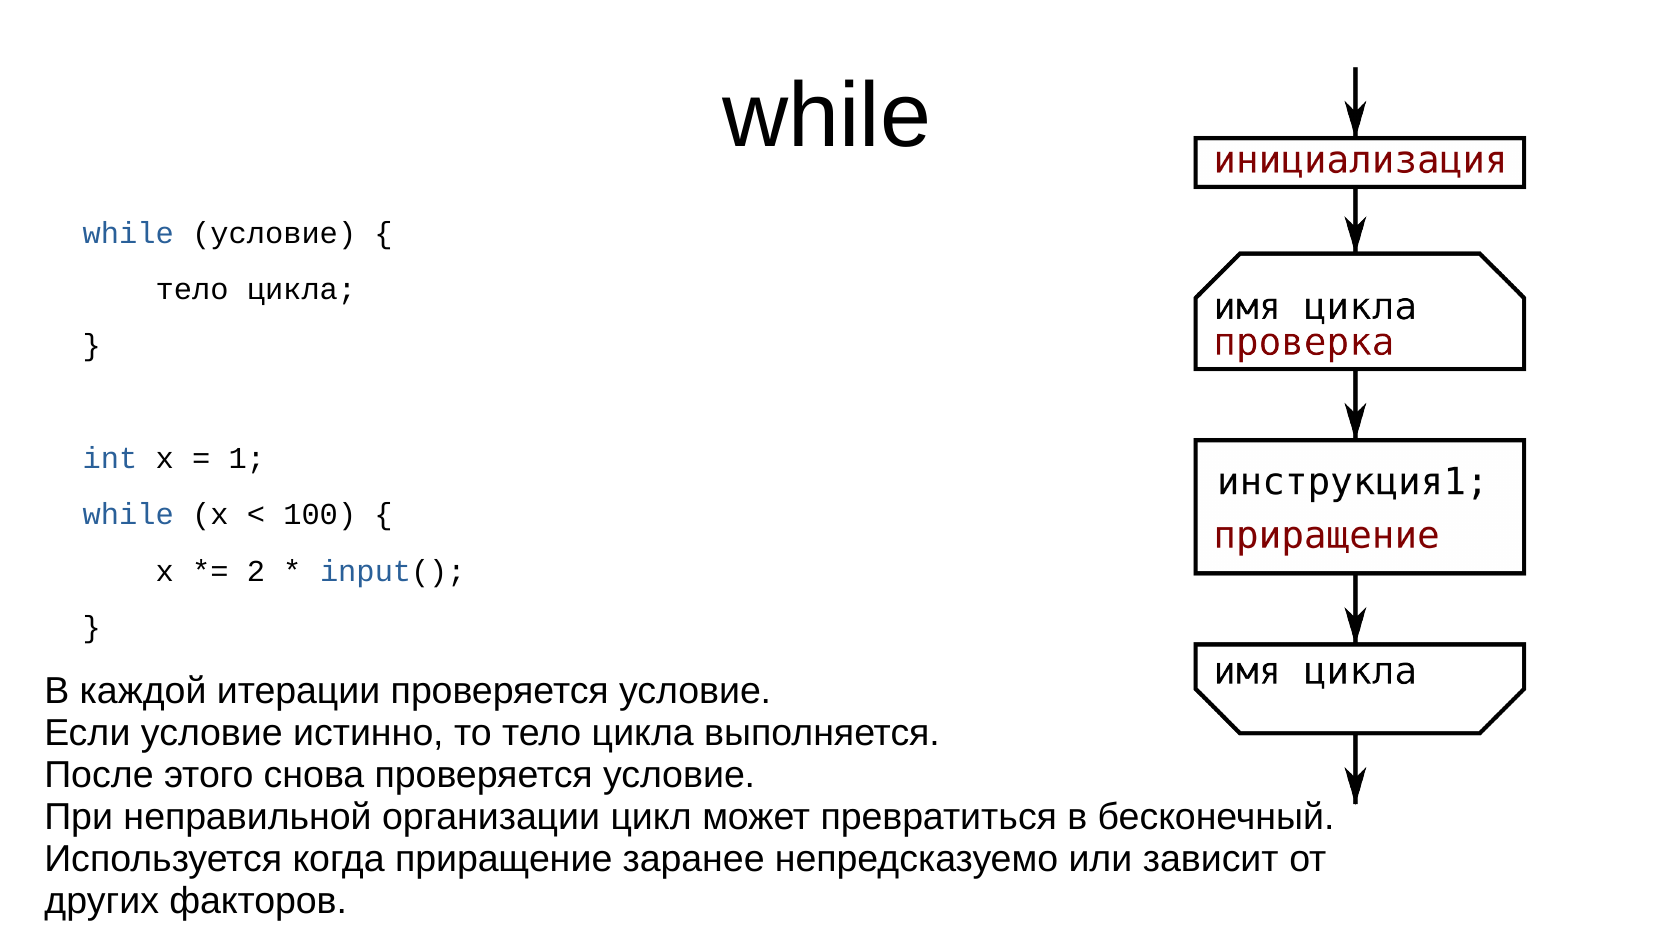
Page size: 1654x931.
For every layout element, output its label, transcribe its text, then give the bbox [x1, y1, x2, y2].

list while (условие) { тело цикла; } int x = 1; while (x < 100) { x *= 2 * input(); } [82, 217, 975, 650]
text_box В каждой итерации проверяется условие. Если условие истинно, то тело цикла выполняется. После этого снова проверяется условие. При неправильной организации цикл может превратиться в бесконечный. Используется когда приращение заранее непредсказуемо или зависит от других факторов. [29, 662, 1359, 931]
title while [82, 37, 1571, 193]
picture [1151, 58, 1595, 813]
